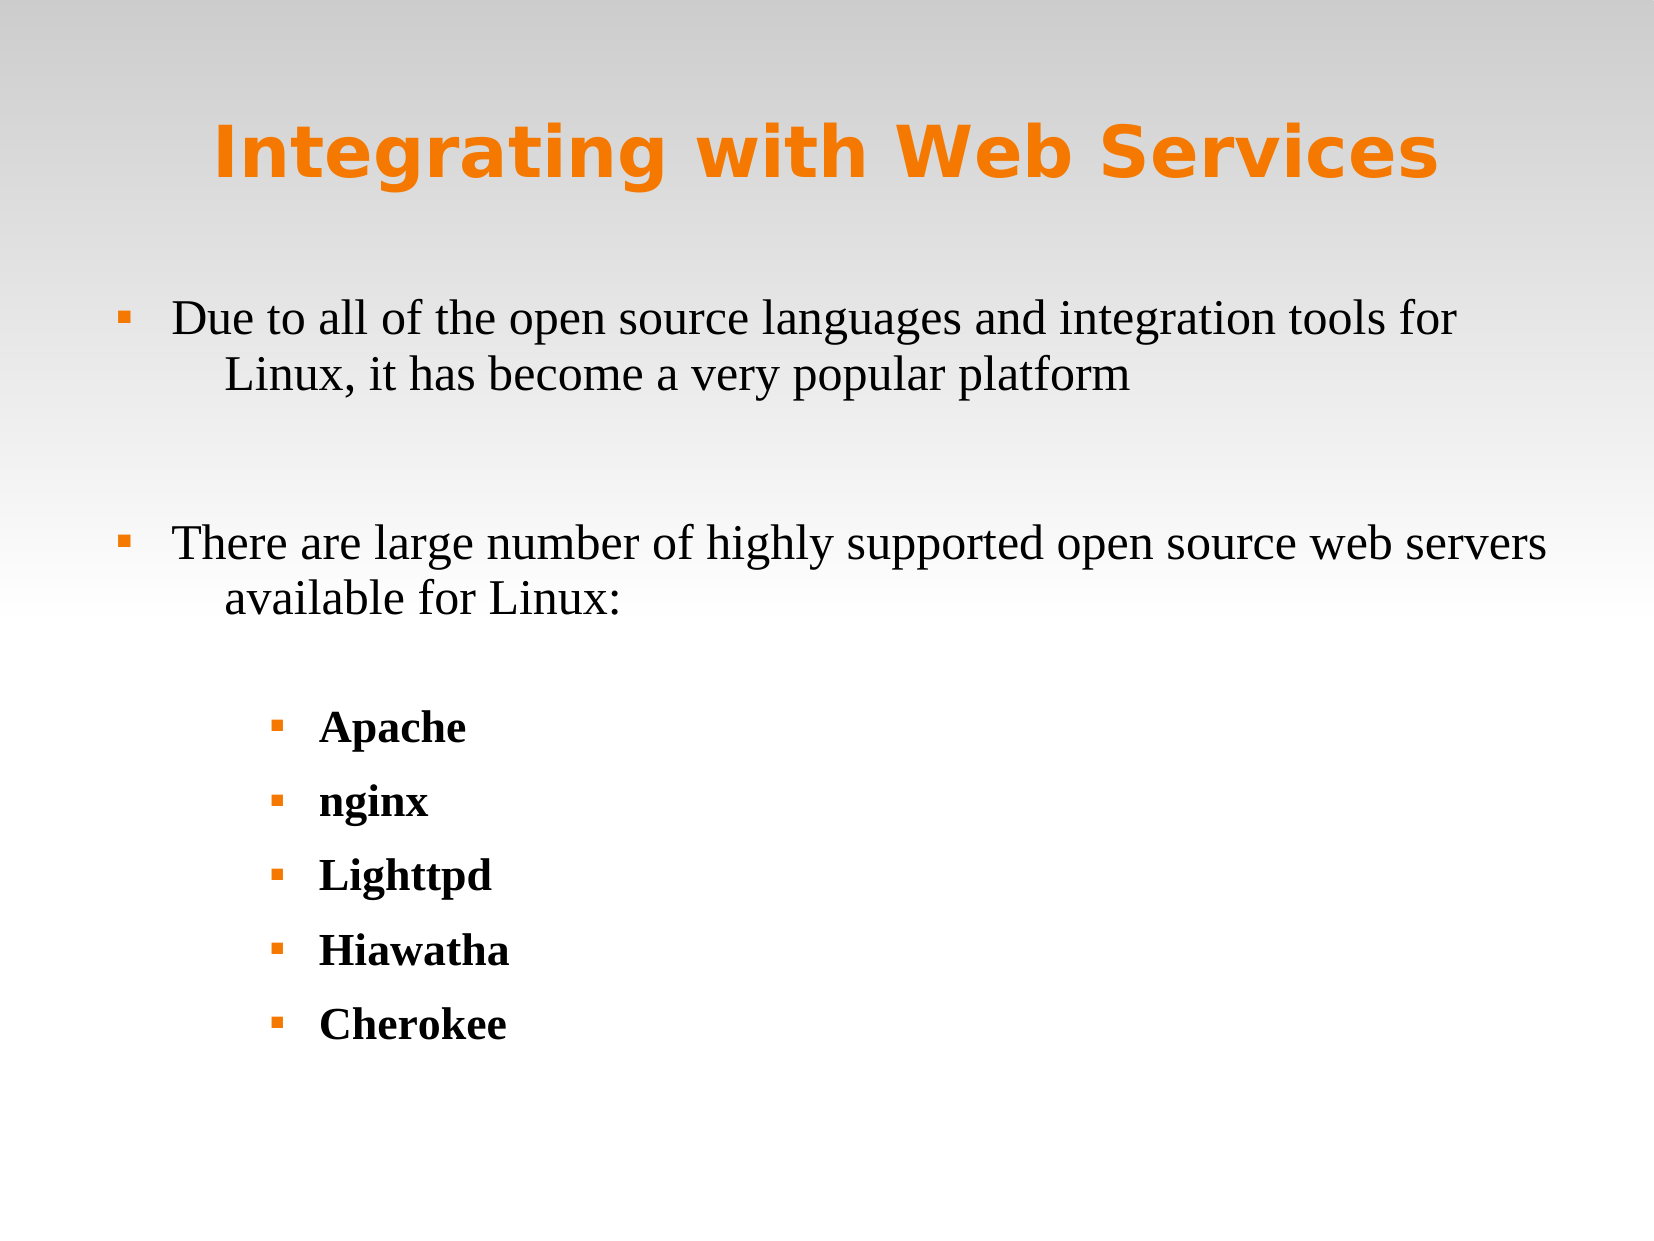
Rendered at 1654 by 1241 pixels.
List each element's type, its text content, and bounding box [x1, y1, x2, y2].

list Due to all of the open source languages and integration tools for Linux, it has become a very popular platform There are large number of highly supported open source web servers available for Linux: Apache nginx Lighttpd Hiawatha Cherokee [82, 290, 1571, 1210]
title Integrating with Web Services [82, 49, 1571, 257]
